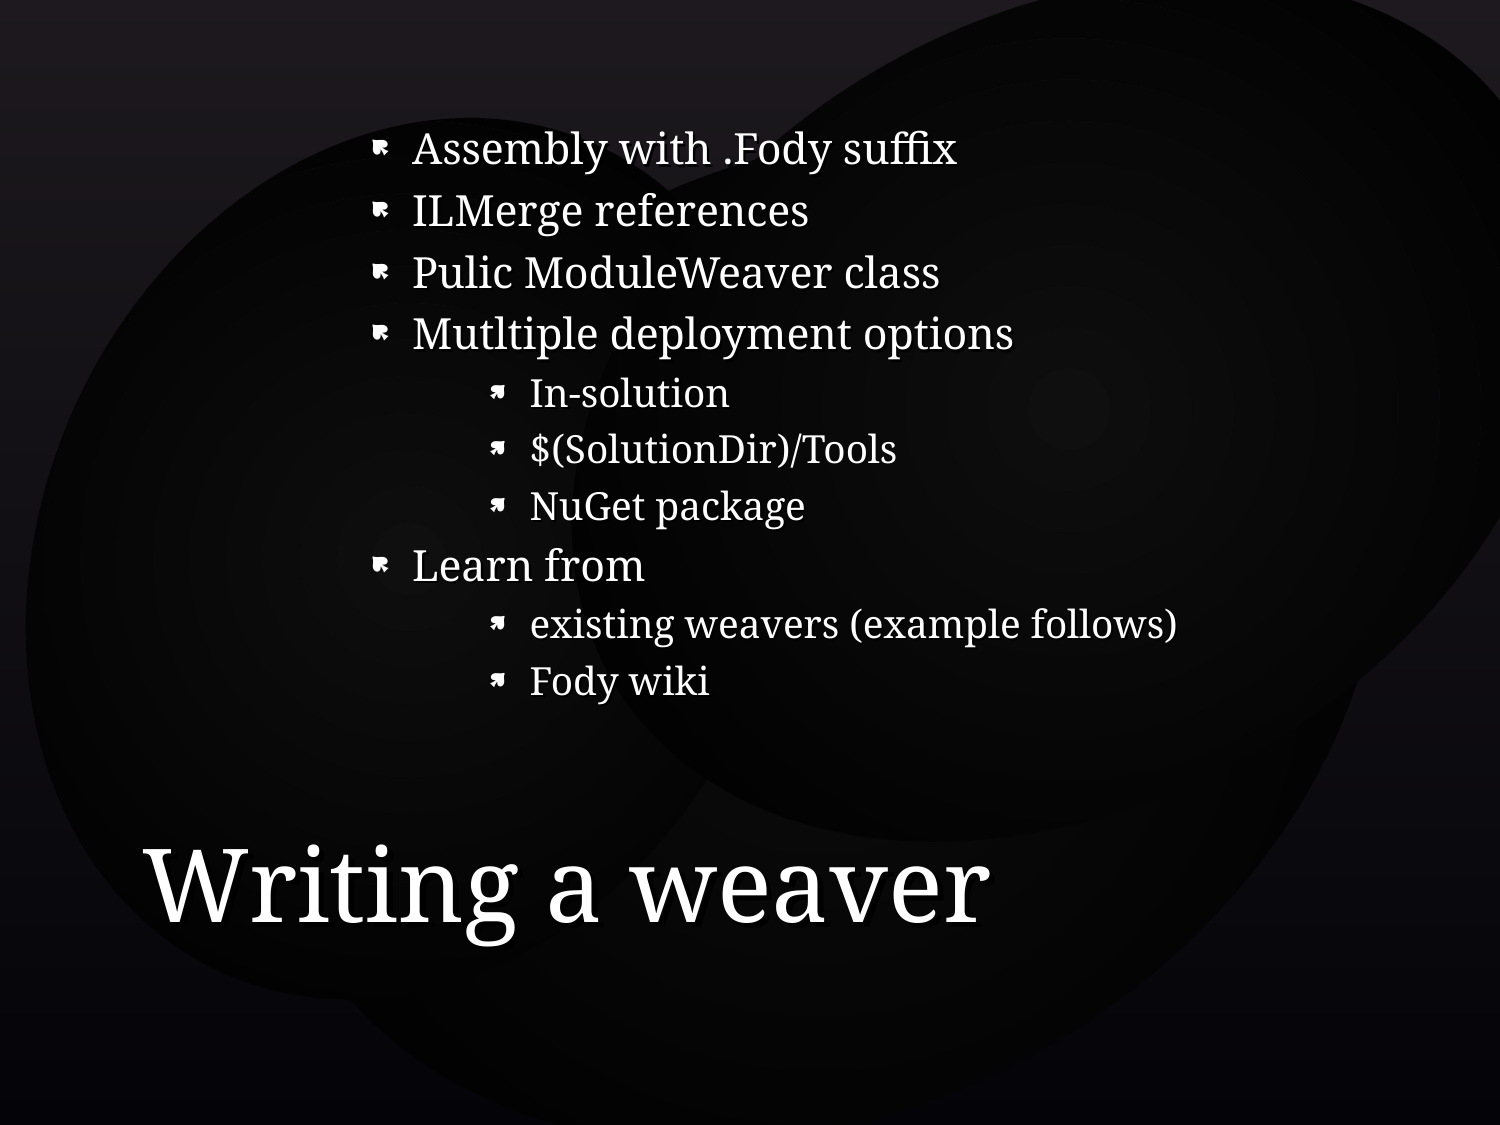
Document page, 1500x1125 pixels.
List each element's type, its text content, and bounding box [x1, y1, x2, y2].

list Assembly with .Fody suffix ILMerge references Pulic ModuleWeaver class Mutltiple deployment options In-solution $(SolutionDir)/Tools NuGet package Learn from existing weavers (example follows) Fody wiki [350, 112, 1351, 713]
title Writing a weaver [127, 800, 1366, 951]
